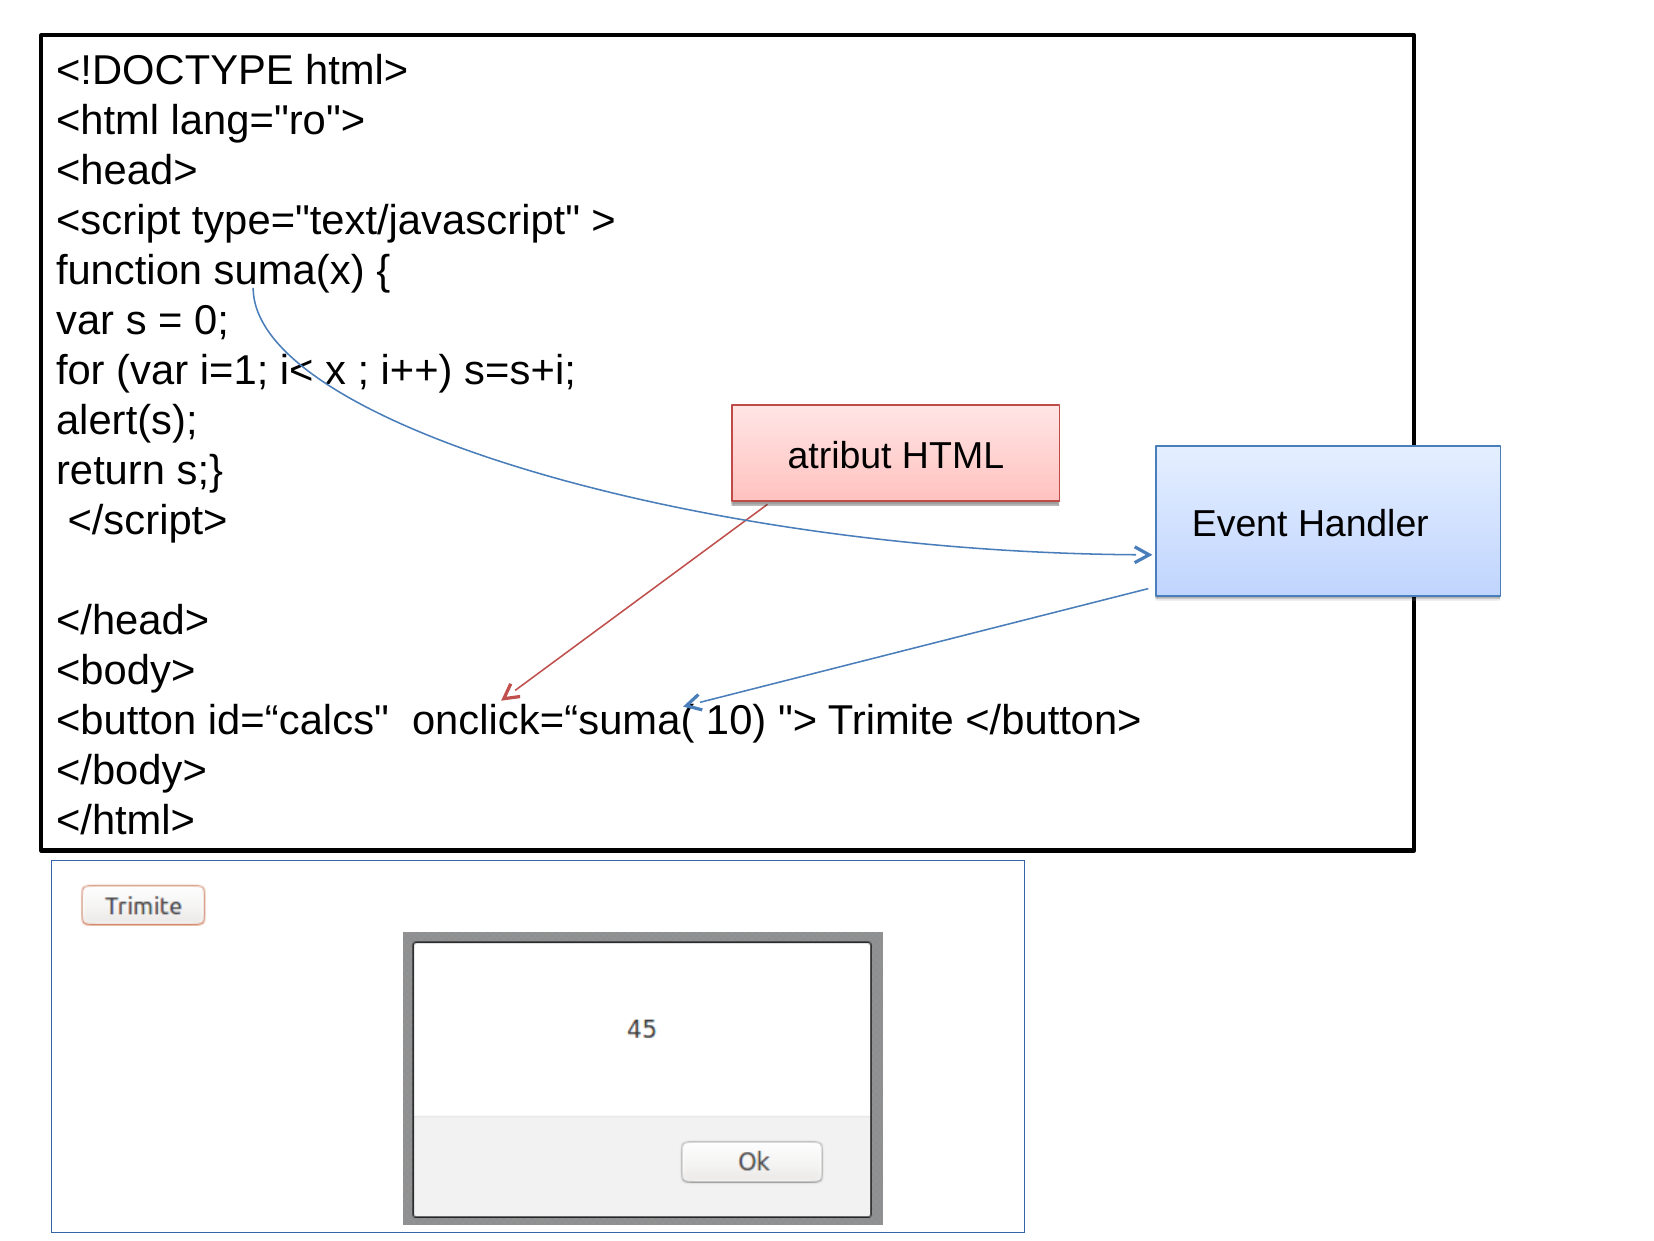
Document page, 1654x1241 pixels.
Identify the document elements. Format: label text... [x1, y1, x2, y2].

text_box atribut HTML [732, 404, 1060, 502]
text_box <!DOCTYPE html> <html lang="ro"> <head> <script type="text/javascript" > function suma(x) { var s = 0; for (var i=1; i< x ; i++) s=s+i; alert(s); return s;} </script> </head> <body> <button id=“calcs" onclick=“suma( 10) "> Trimite </button> </body> </html> [41, 35, 1415, 851]
text_box Event Handler [1156, 446, 1501, 596]
text_box [51, 860, 1025, 1233]
